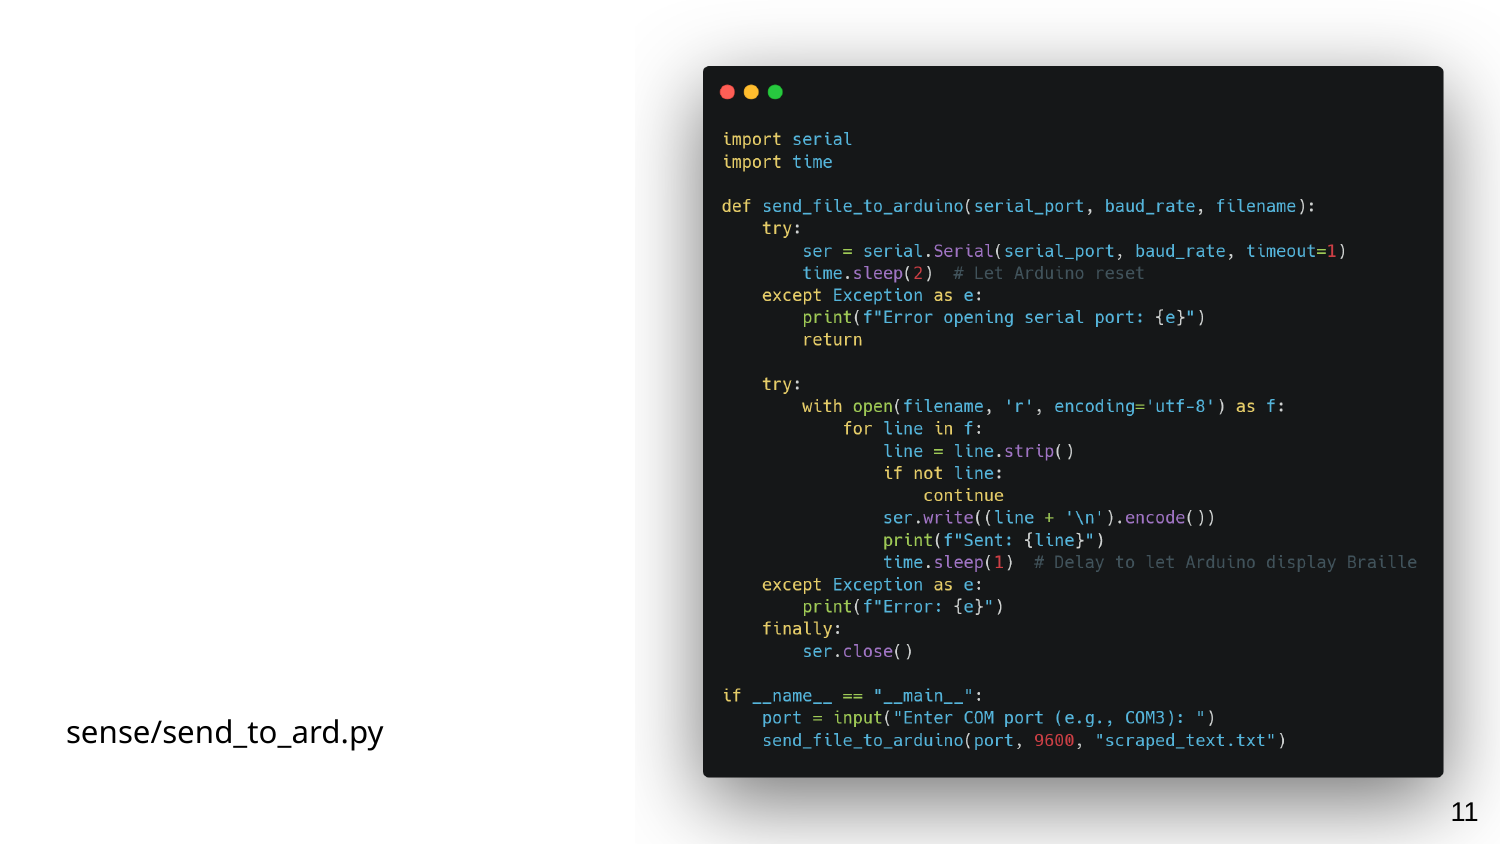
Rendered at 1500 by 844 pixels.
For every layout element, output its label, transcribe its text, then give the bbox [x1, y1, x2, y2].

picture [635, 0, 1500, 844]
text_box sense/send_to_ard.py [51, 691, 635, 765]
slide_number <number> [1403, 779, 1494, 844]
